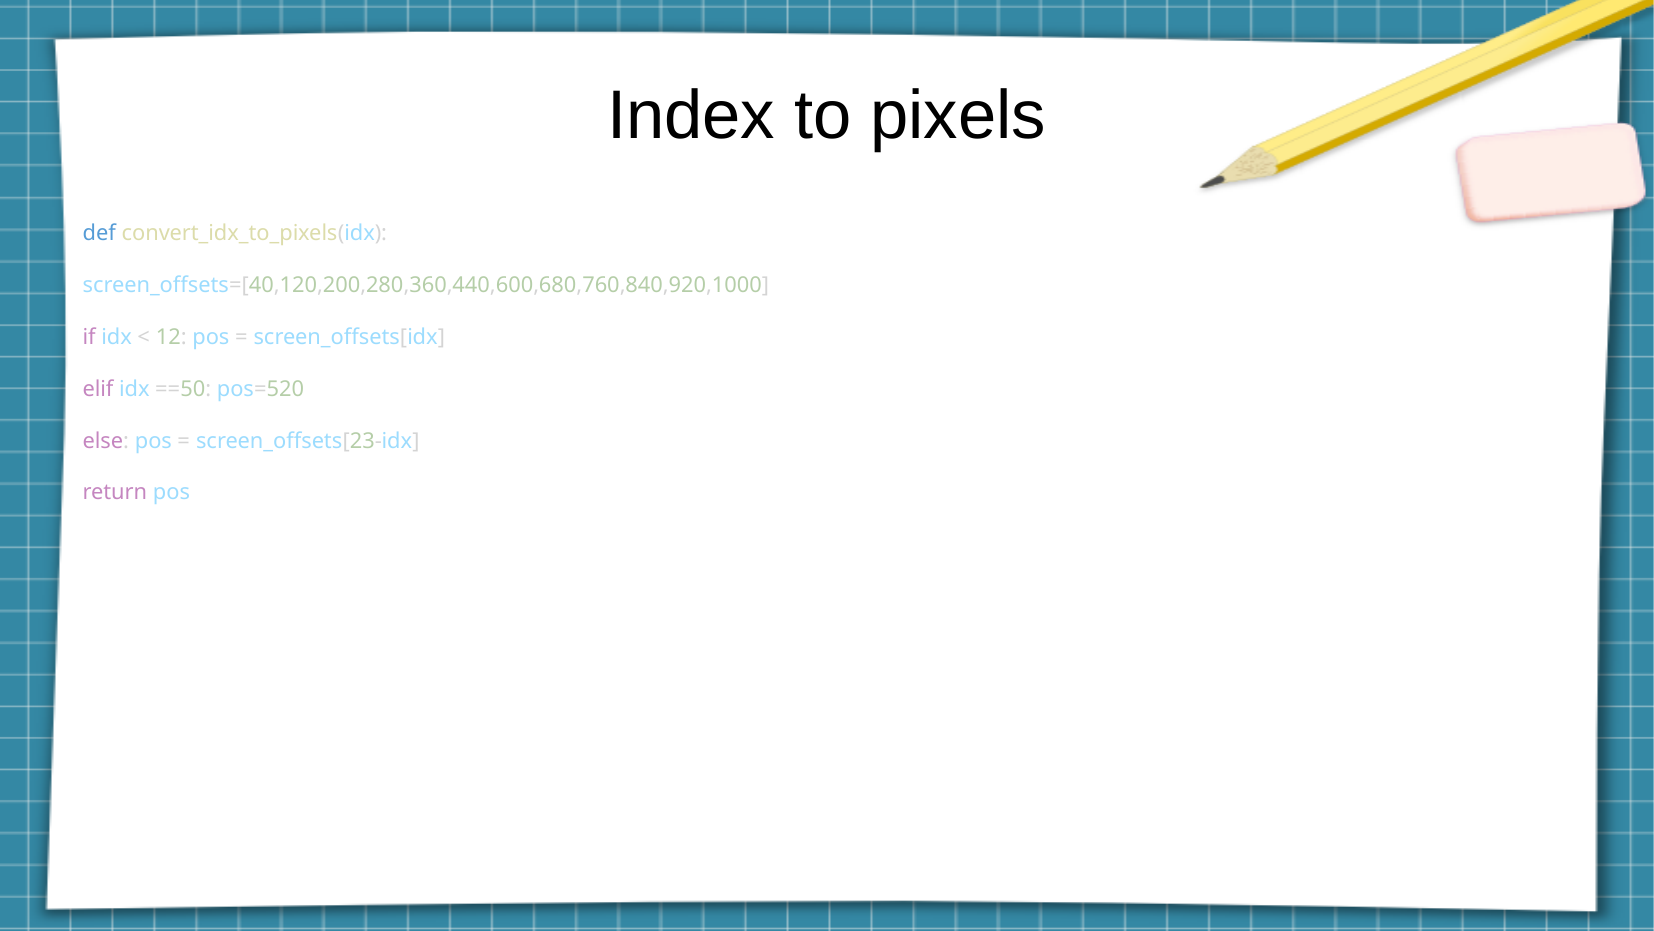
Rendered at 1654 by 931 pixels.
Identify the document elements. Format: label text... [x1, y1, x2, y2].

title Index to pixels [82, 37, 1571, 193]
picture [0, 0, 1654, 931]
list def convert_idx_to_pixels(idx): screen_offsets=[40,120,200,280,360,440,600,680,760,840,920,1000] if idx < 12: pos = screen_offsets[idx] elif idx ==50: pos=520 else: pos = screen_offsets[23-idx] return pos [82, 217, 1571, 758]
